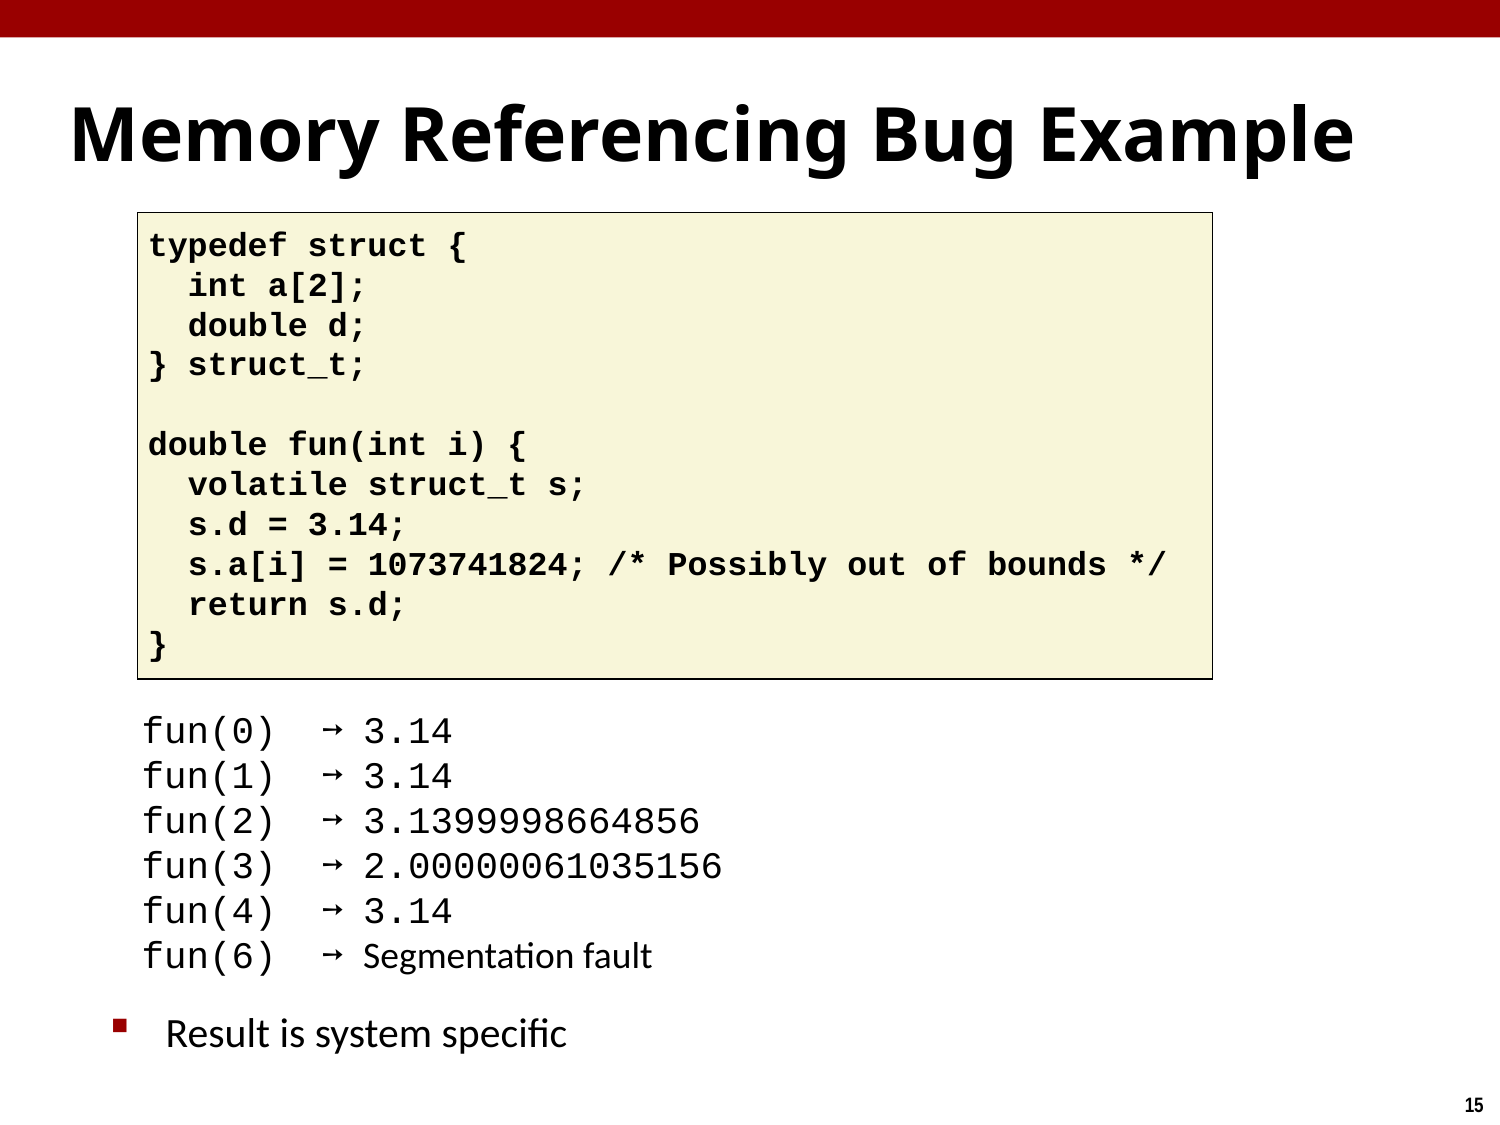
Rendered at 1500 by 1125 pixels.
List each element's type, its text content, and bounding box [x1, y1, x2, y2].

text_box typedef struct { int a[2]; double d; } struct_t; double fun(int i) { volatile struct_t s; s.d = 3.14; s.a[i] = 1073741824; /* Possibly out of bounds */ return s.d; } [137, 212, 1213, 680]
title Memory Referencing Bug Example [62, 41, 1438, 221]
list Result is system specific [75, 999, 1425, 1093]
text_box fun(0) ➙ 3.14 fun(1) ➙ 3.14 fun(2) ➙ 3.1399998664856 fun(3) ➙ 2.00000061035156 fun(4) ➙ 3.14 fun(6) ➙ Segmentation fault [135, 699, 1338, 1000]
